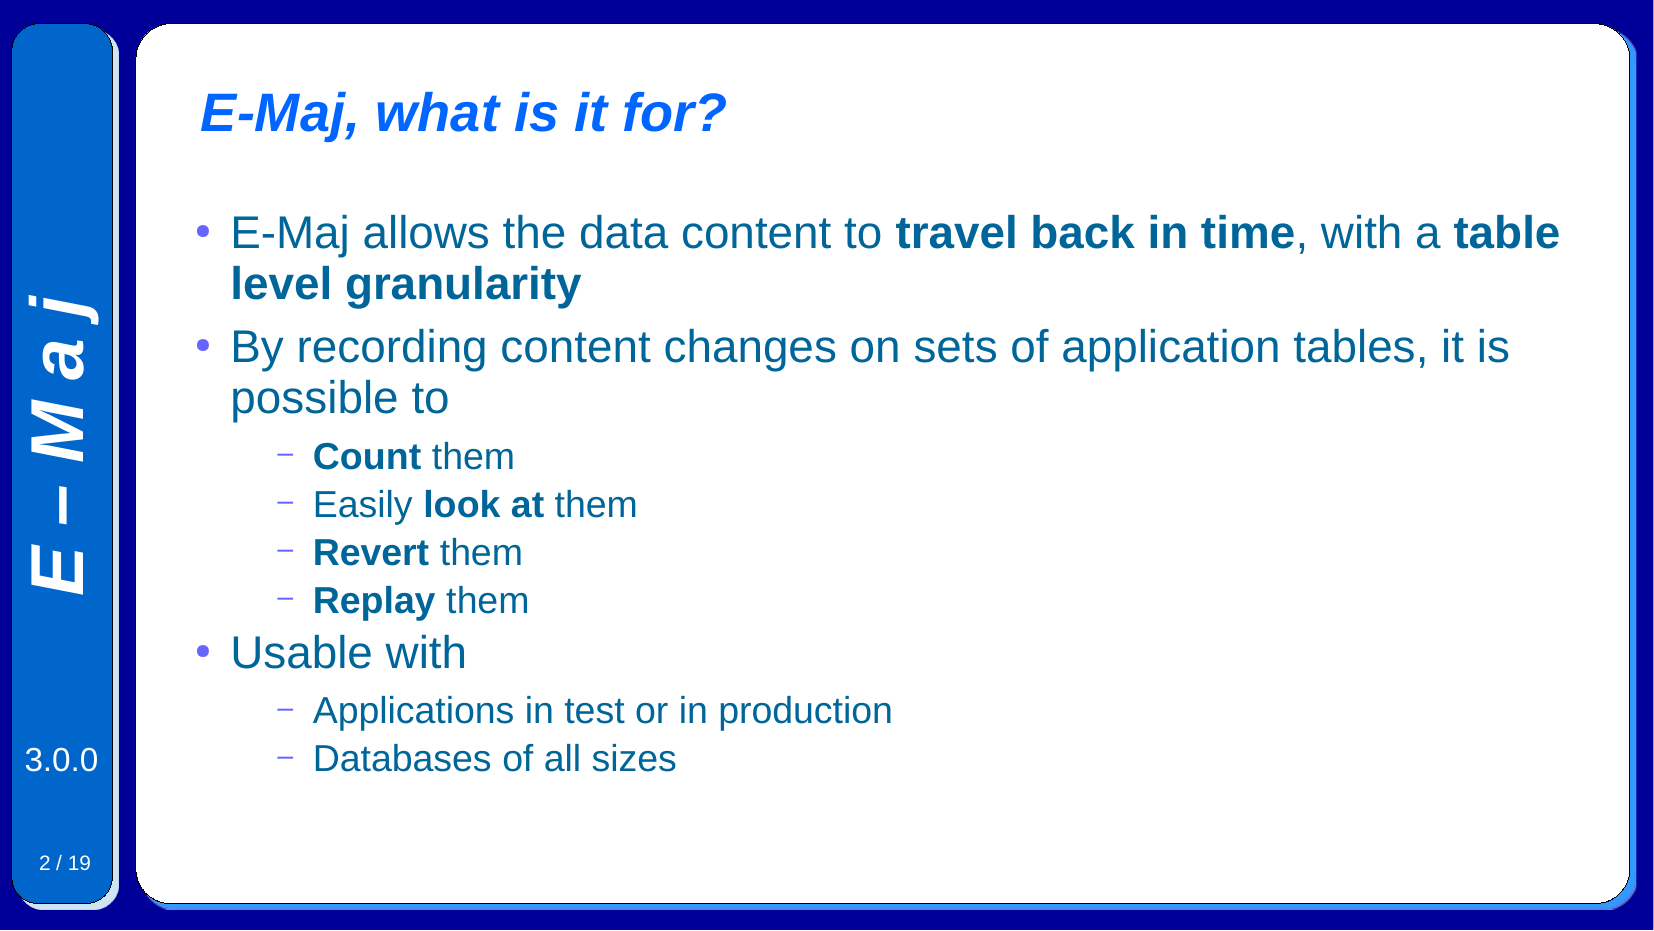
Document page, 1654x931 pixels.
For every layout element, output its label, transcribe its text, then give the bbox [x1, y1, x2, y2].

title E-Maj, what is it for? [200, 34, 1575, 191]
list E-Maj allows the data content to travel back in time, with a table level granularity By recording content changes on sets of application tables, it is possible to Count them Easily look at them Revert them Replay them Usable with Applications in test or in production Databases of all sizes [177, 206, 1587, 886]
